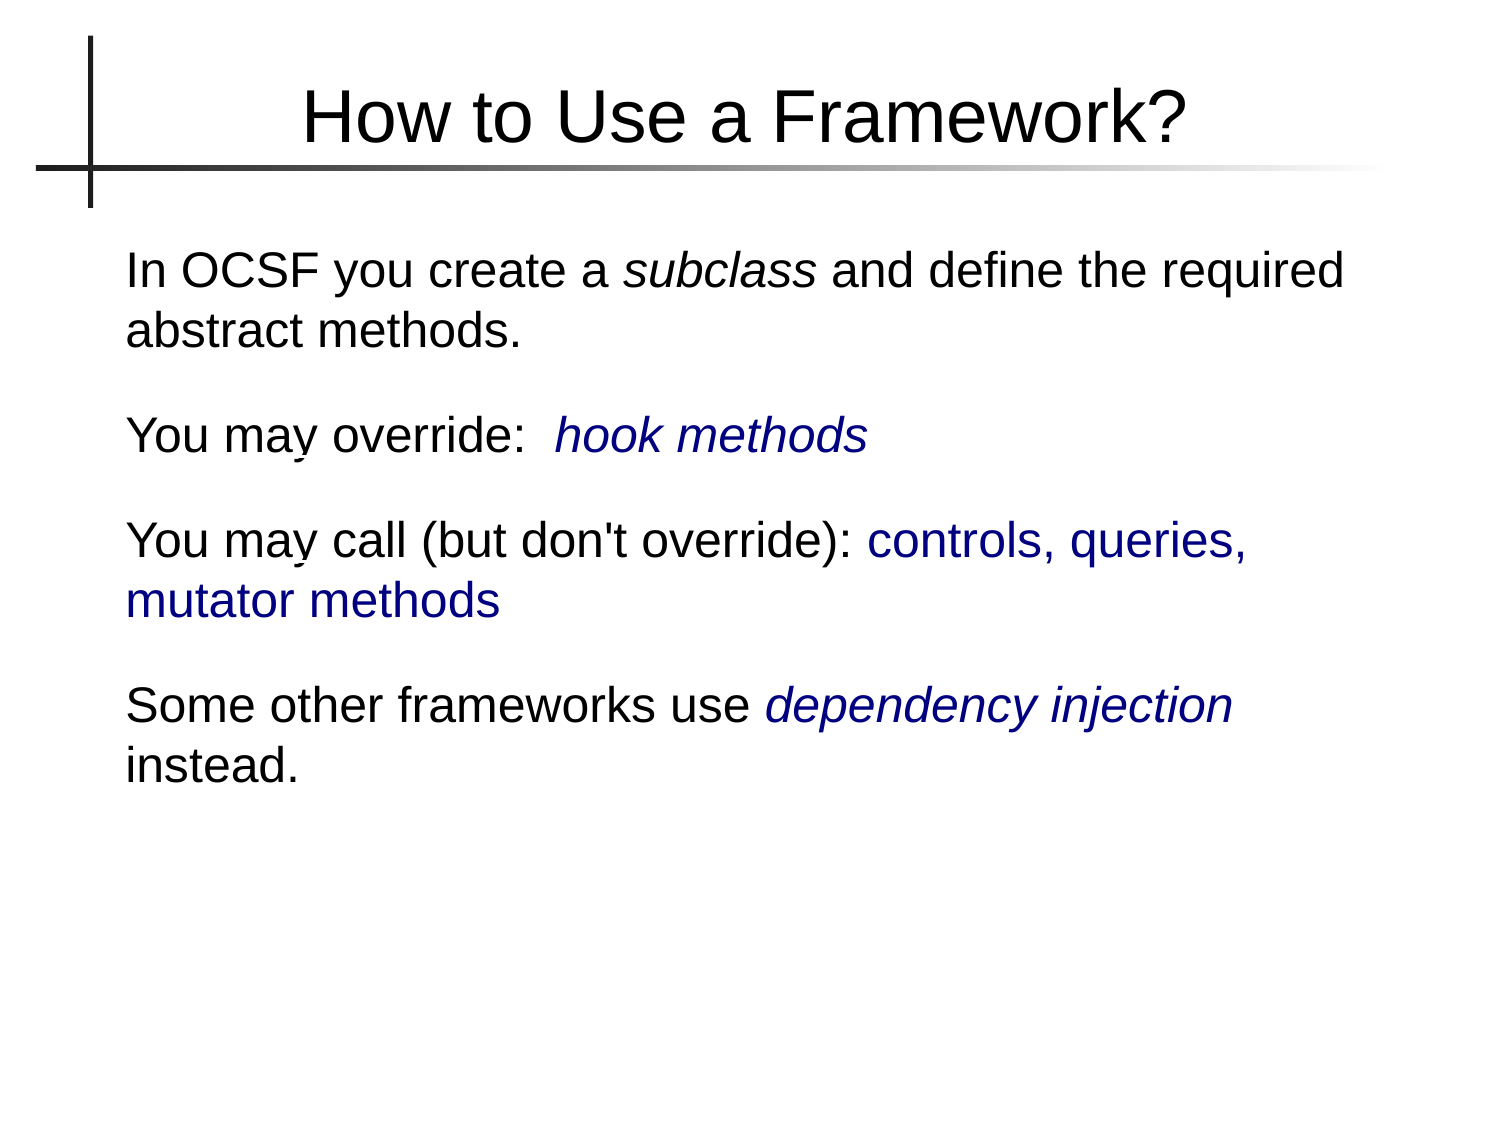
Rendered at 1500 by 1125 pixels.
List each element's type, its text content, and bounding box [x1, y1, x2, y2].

text_box How to Use a Framework? [95, 23, 1395, 165]
text_box In OCSF you create a subclass and define the required abstract methods. You may override: hook methods You may call (but don't override): controls, queries, mutator methods Some other frameworks use dependency injection instead. [110, 229, 1410, 1095]
